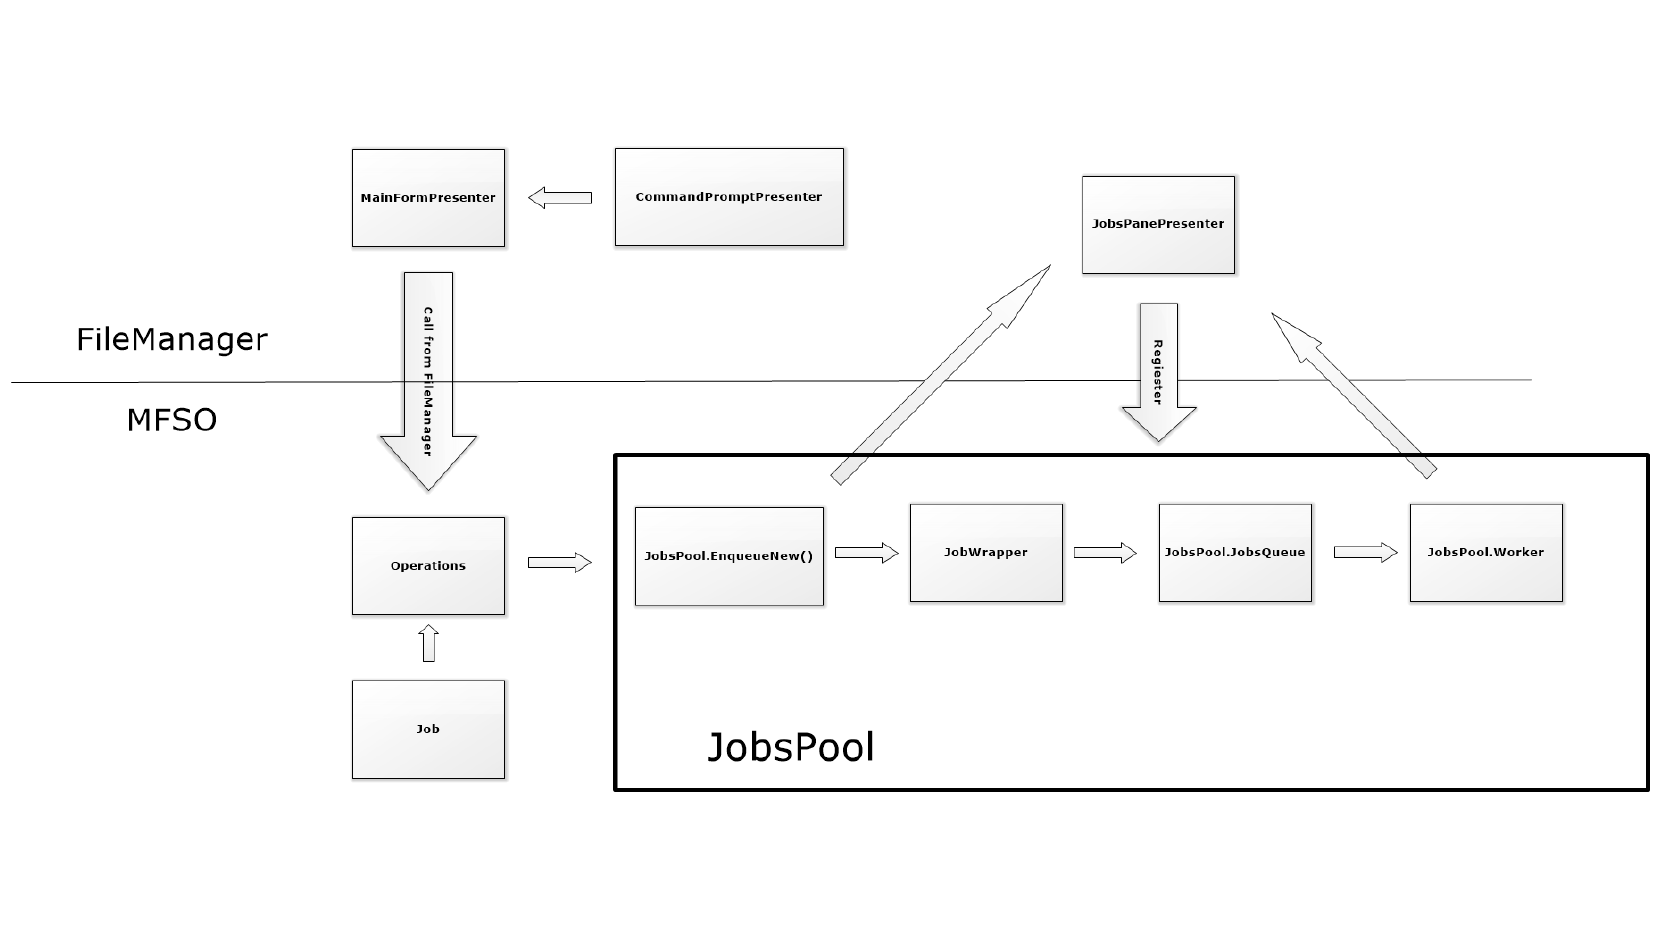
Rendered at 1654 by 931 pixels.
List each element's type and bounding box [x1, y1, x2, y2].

picture [2, 136, 1654, 798]
